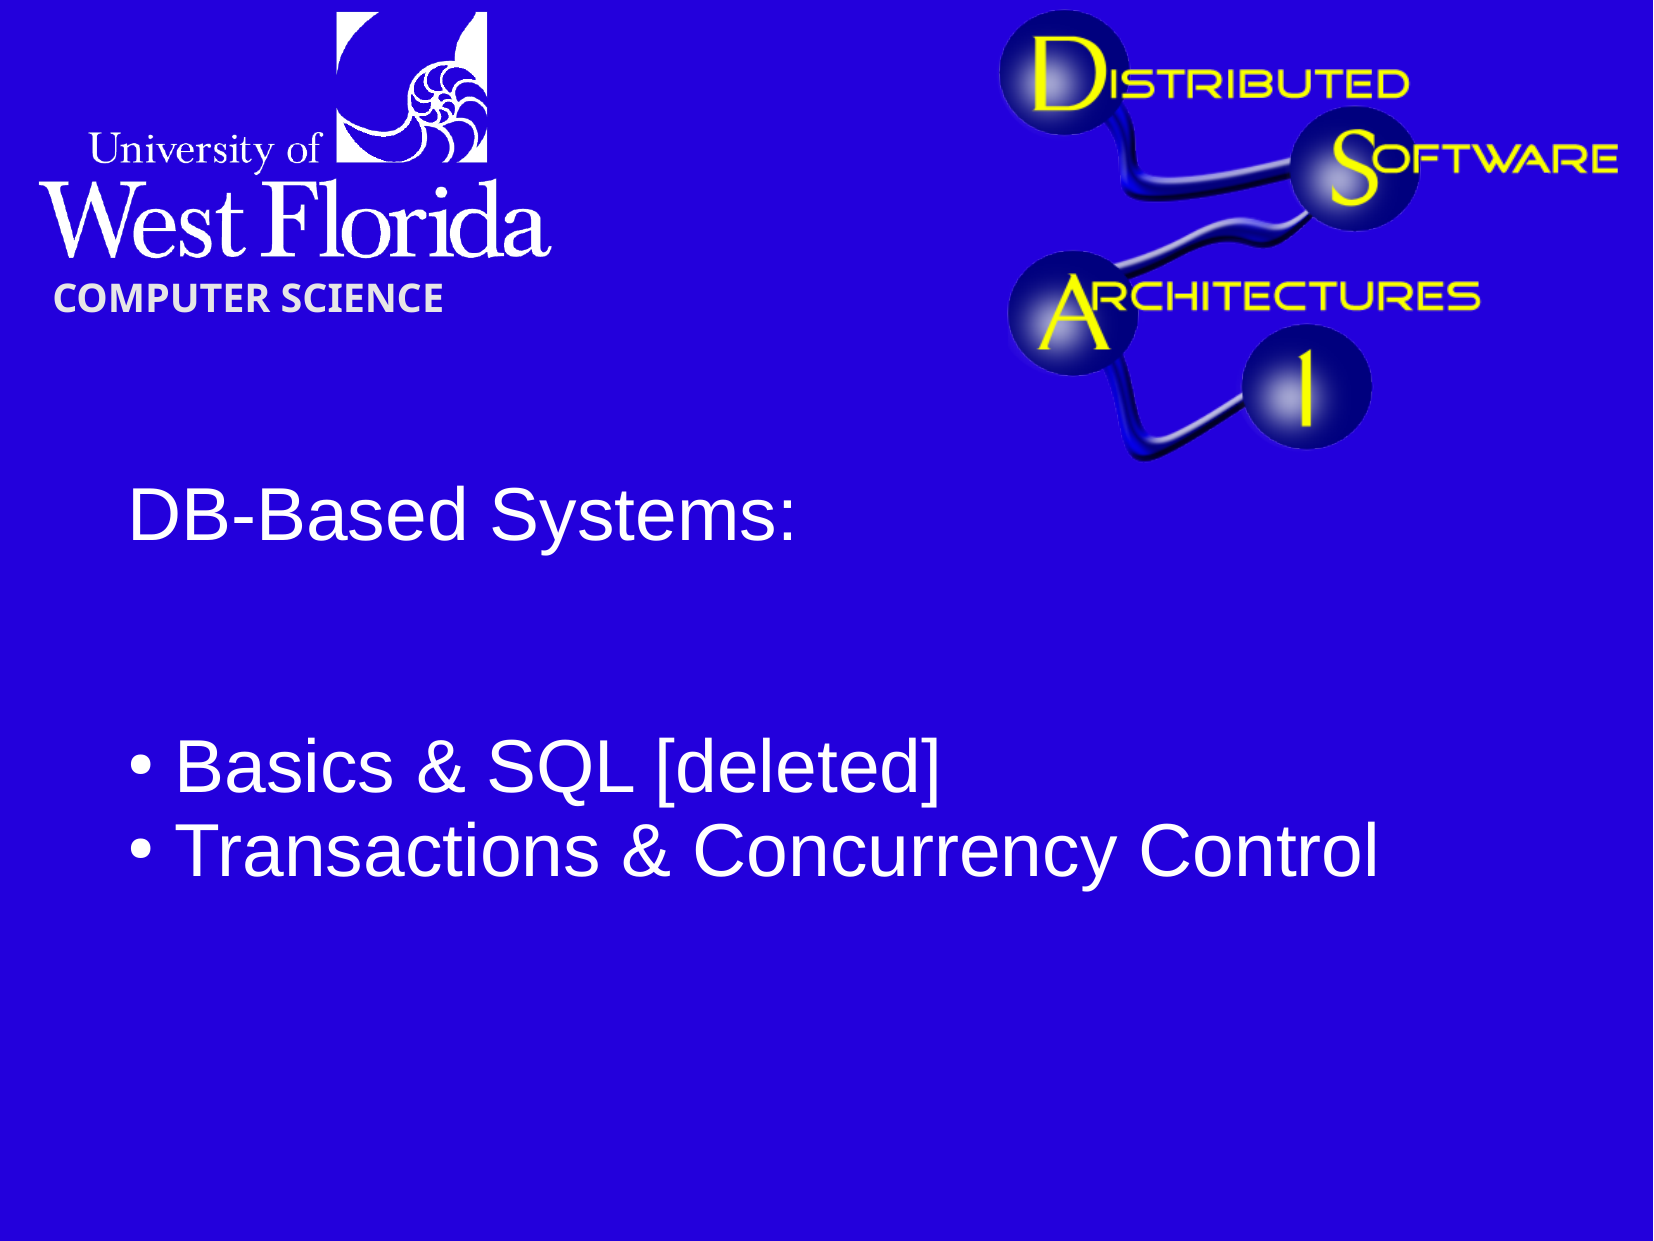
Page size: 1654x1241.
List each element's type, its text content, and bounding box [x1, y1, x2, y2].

text_box DB-Based Systems: Basics & SQL [deleted] Transactions & Concurrency Control [112, 465, 1426, 901]
text_box COMPUTER SCIENCE [37, 262, 563, 334]
picture [910, 0, 1653, 506]
picture [37, 0, 559, 262]
